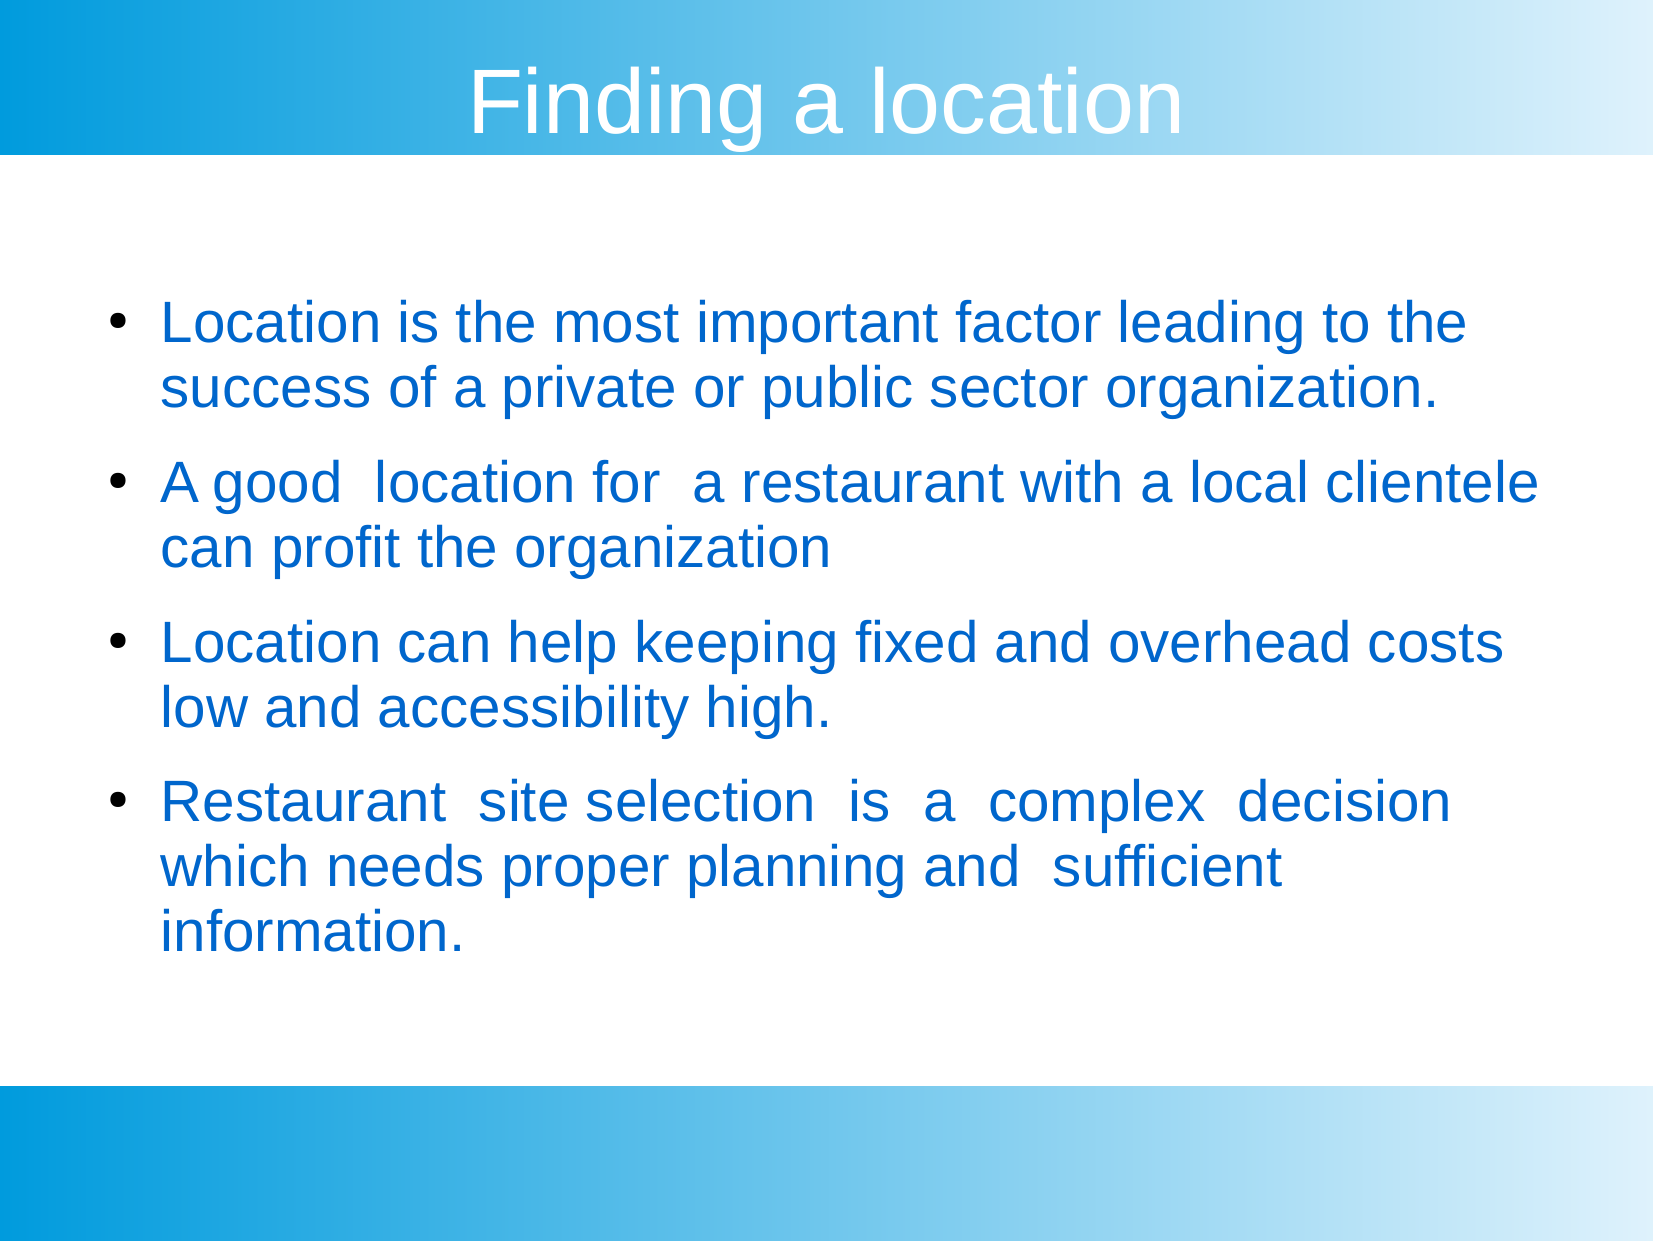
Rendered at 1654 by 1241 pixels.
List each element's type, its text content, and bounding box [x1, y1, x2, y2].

list Location is the most important factor leading to the success of a private or public sector organization. A good location for a restaurant with a local clientele can profit the organization Location can help keeping fixed and overhead costs low and accessibility high. Restaurant site selection is a complex decision which needs proper planning and sufficient information. [90, 290, 1579, 1010]
title Finding a location [82, 49, 1571, 155]
